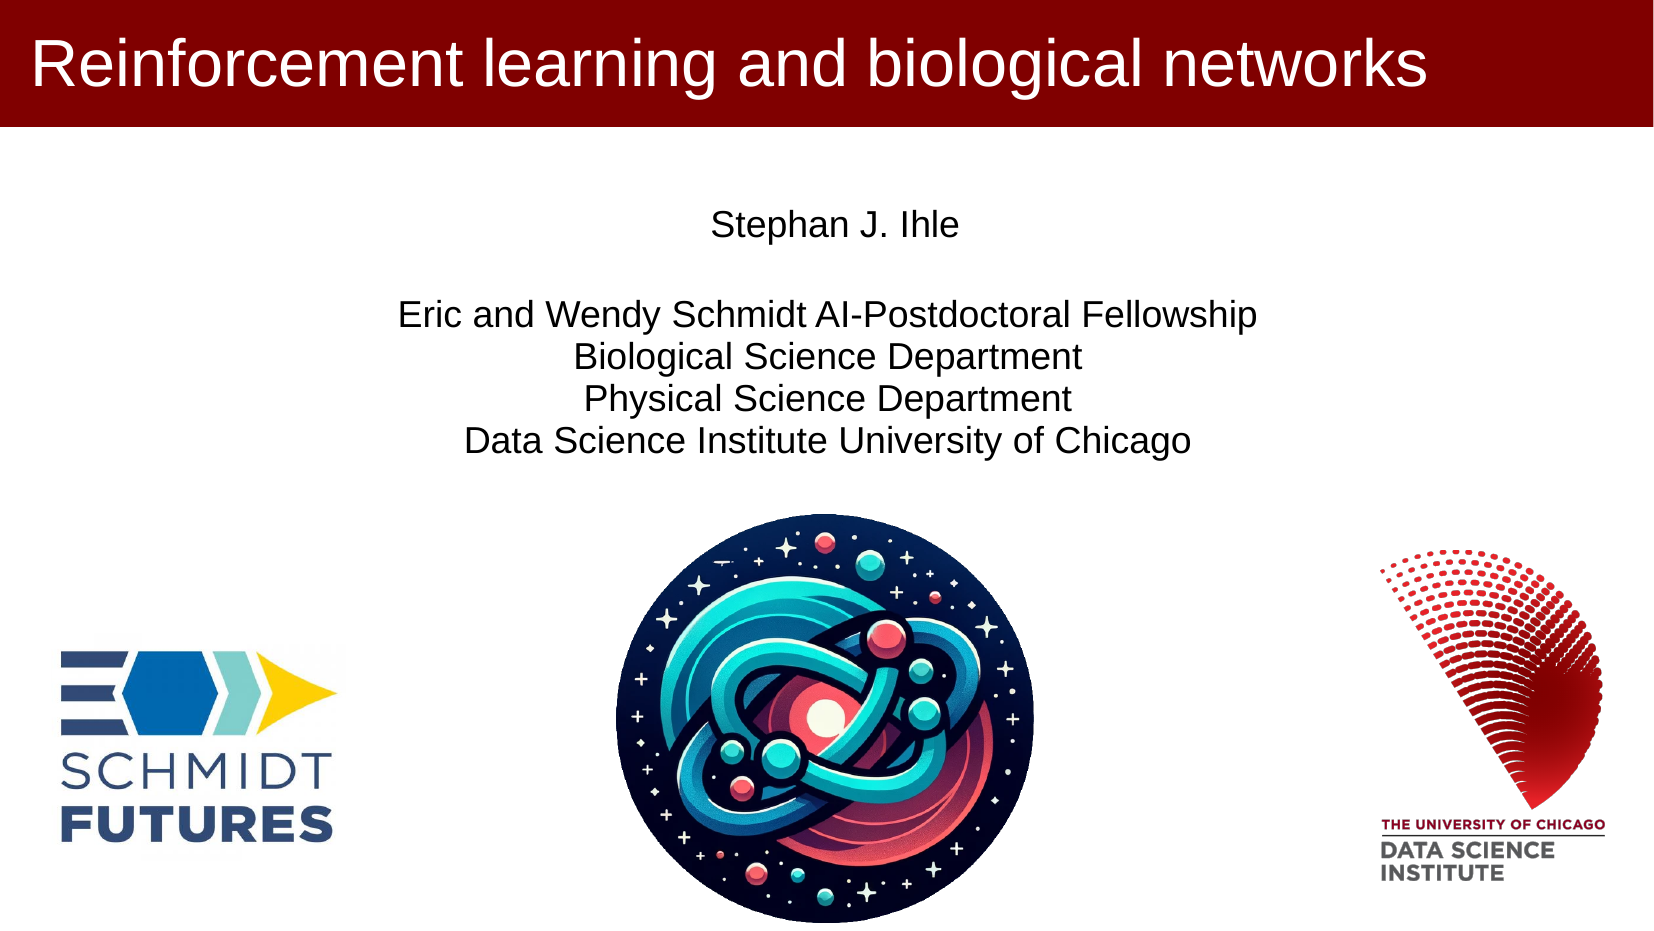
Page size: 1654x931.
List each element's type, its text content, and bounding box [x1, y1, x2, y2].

picture [1380, 550, 1605, 881]
picture [51, 633, 346, 861]
text_box [0, 0, 1654, 127]
text_box Eric and Wendy Schmidt AI-Postdoctoral Fellowship Biological Science Department Physical Science Department Data Science Institute University of Chicago [381, 285, 1274, 469]
text_box Reinforcement learning and biological networks [15, 19, 1631, 109]
text_box Stephan J. Ihle [695, 195, 976, 253]
picture [616, 514, 1034, 923]
